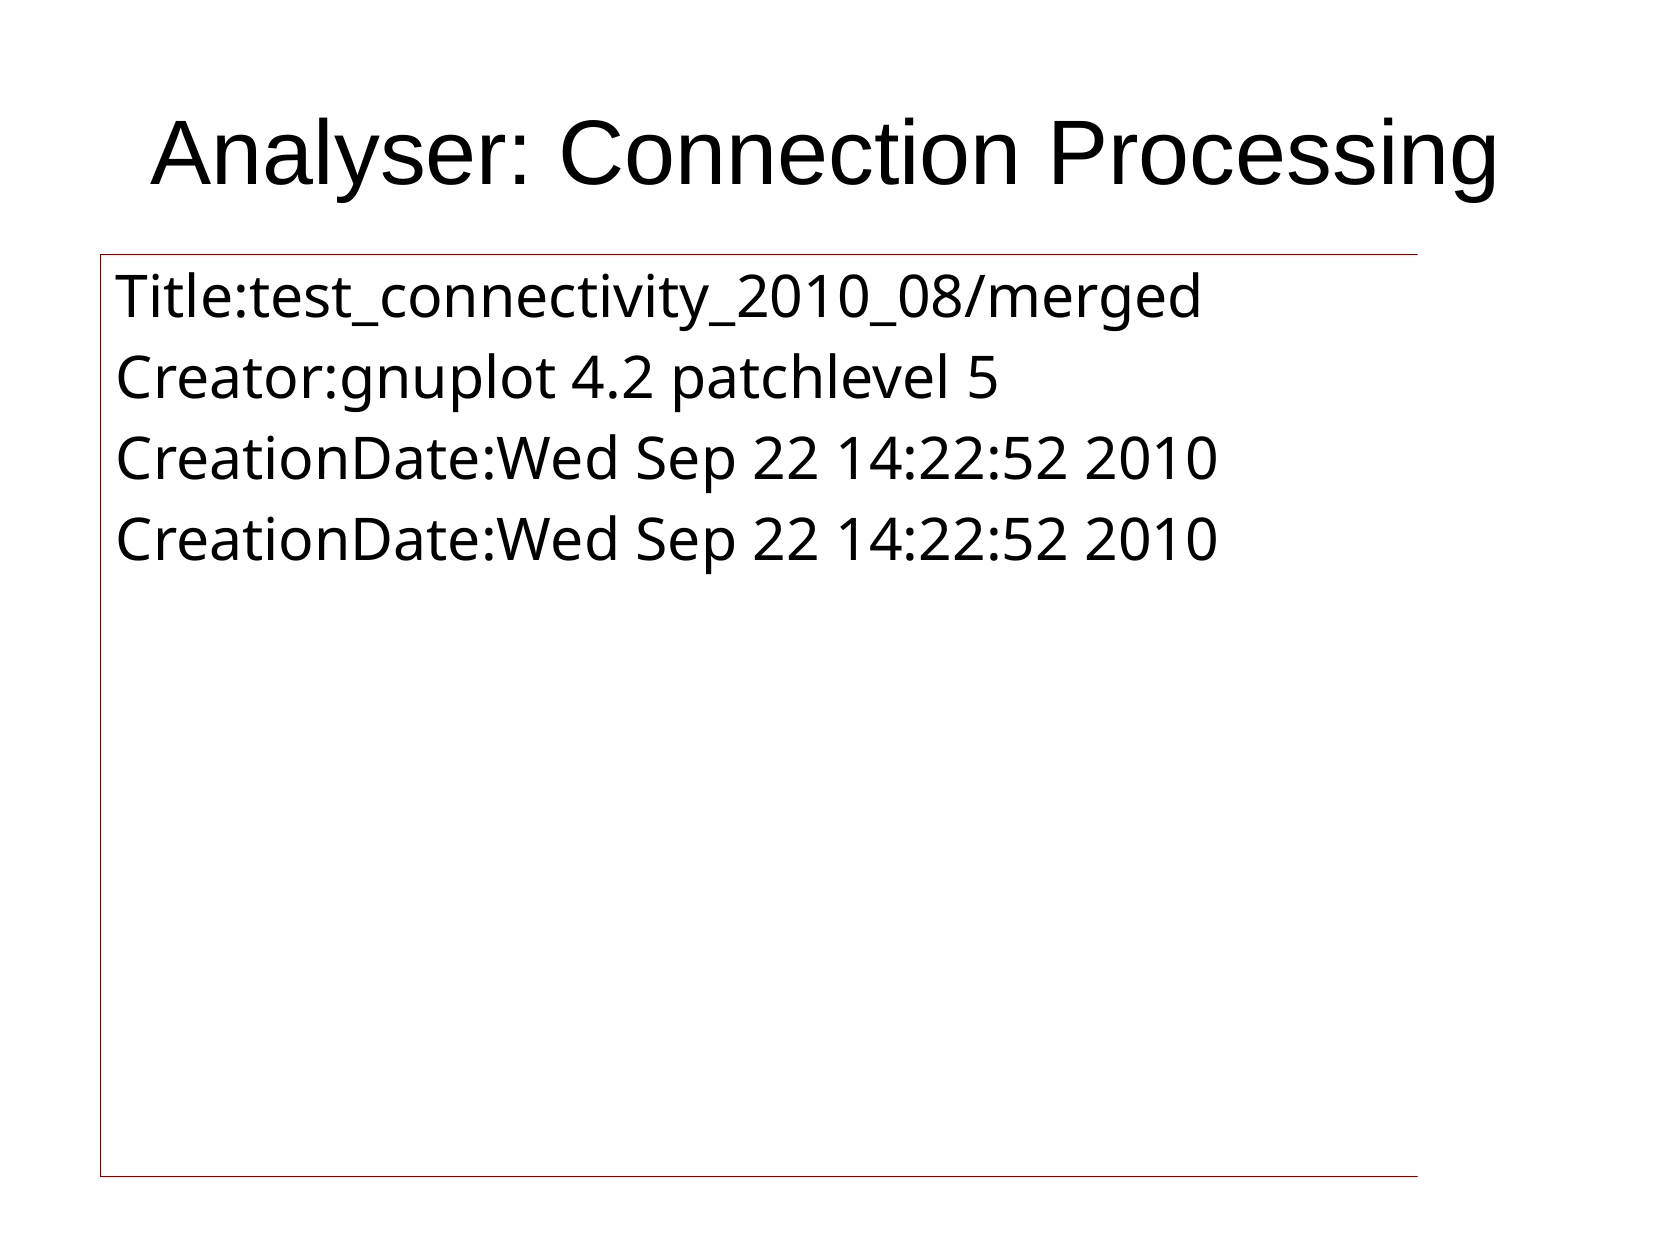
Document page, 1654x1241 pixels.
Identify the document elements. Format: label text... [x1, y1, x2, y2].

title Analyser: Connection Processing [82, 56, 1571, 250]
picture [96, 250, 1418, 1177]
